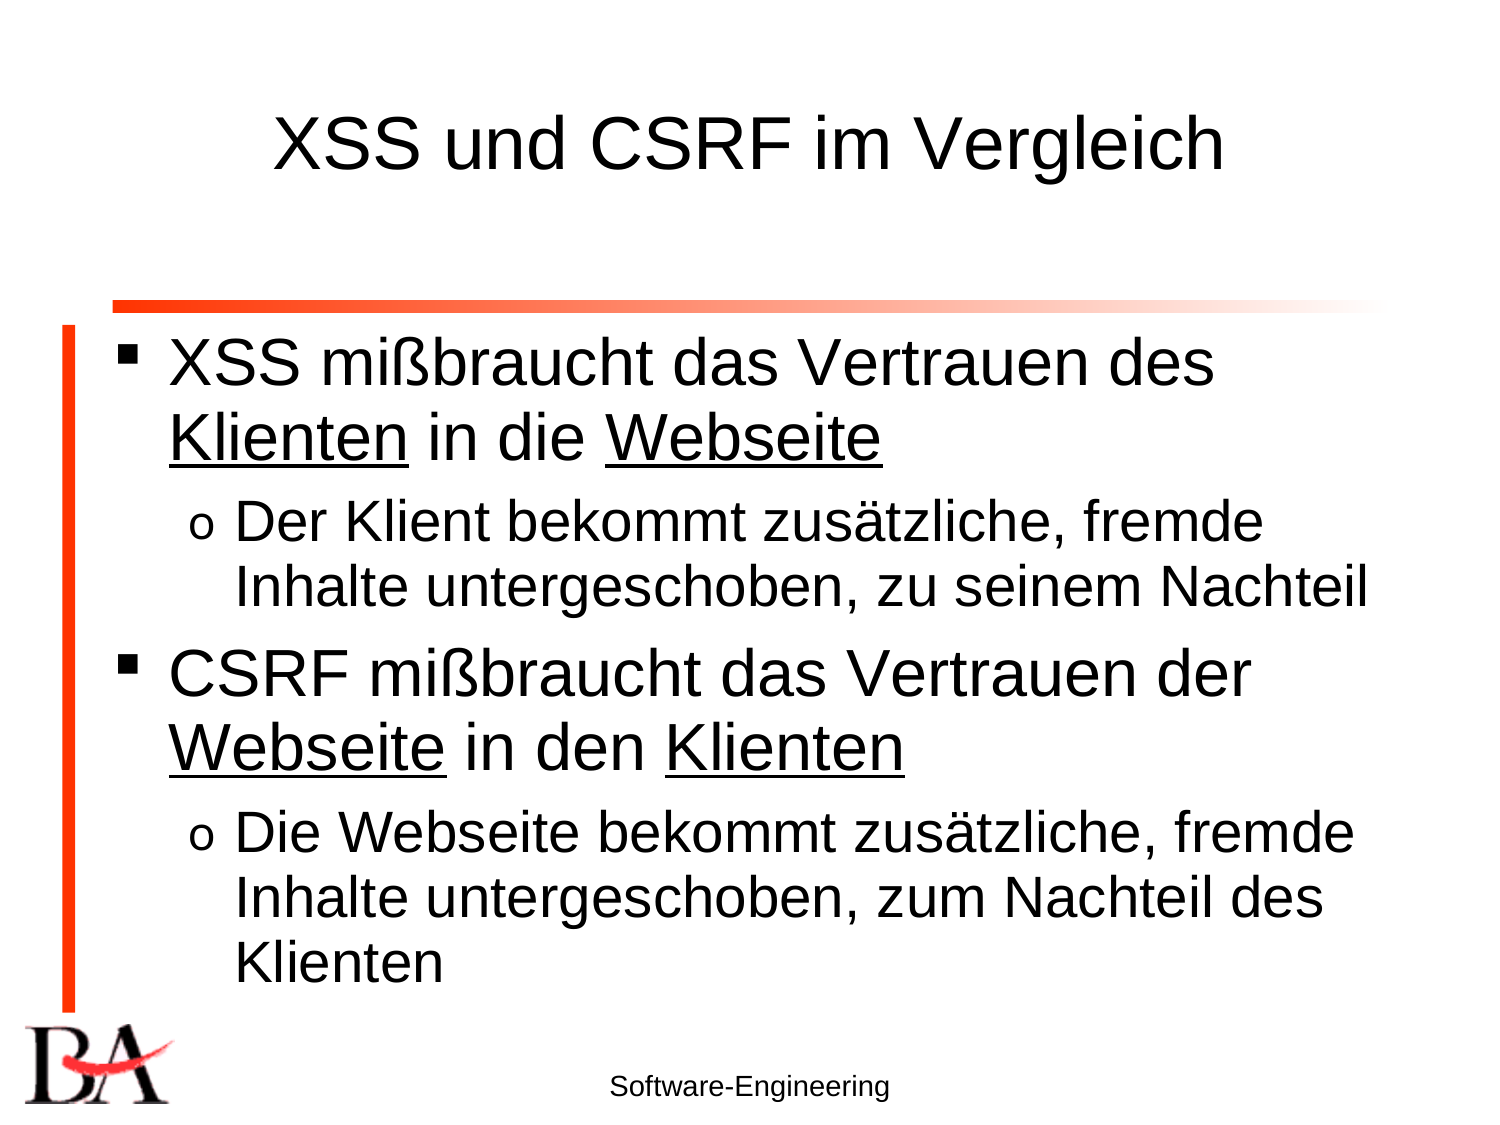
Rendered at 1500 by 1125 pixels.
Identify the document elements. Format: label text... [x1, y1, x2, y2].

list XSS mißbraucht das Vertrauen des Klienten in die Webseite Der Klient bekommt zusätzliche, fremde Inhalte untergeschoben, zu seinem Nachteil CSRF mißbraucht das Vertrauen der Webseite in den Klienten Die Webseite bekommt zusätzliche, fremde Inhalte untergeschoben, zum Nachteil des Klienten [112, 324, 1388, 1036]
picture [24, 1024, 175, 1104]
title XSS und CSRF im Vergleich [112, 28, 1388, 259]
